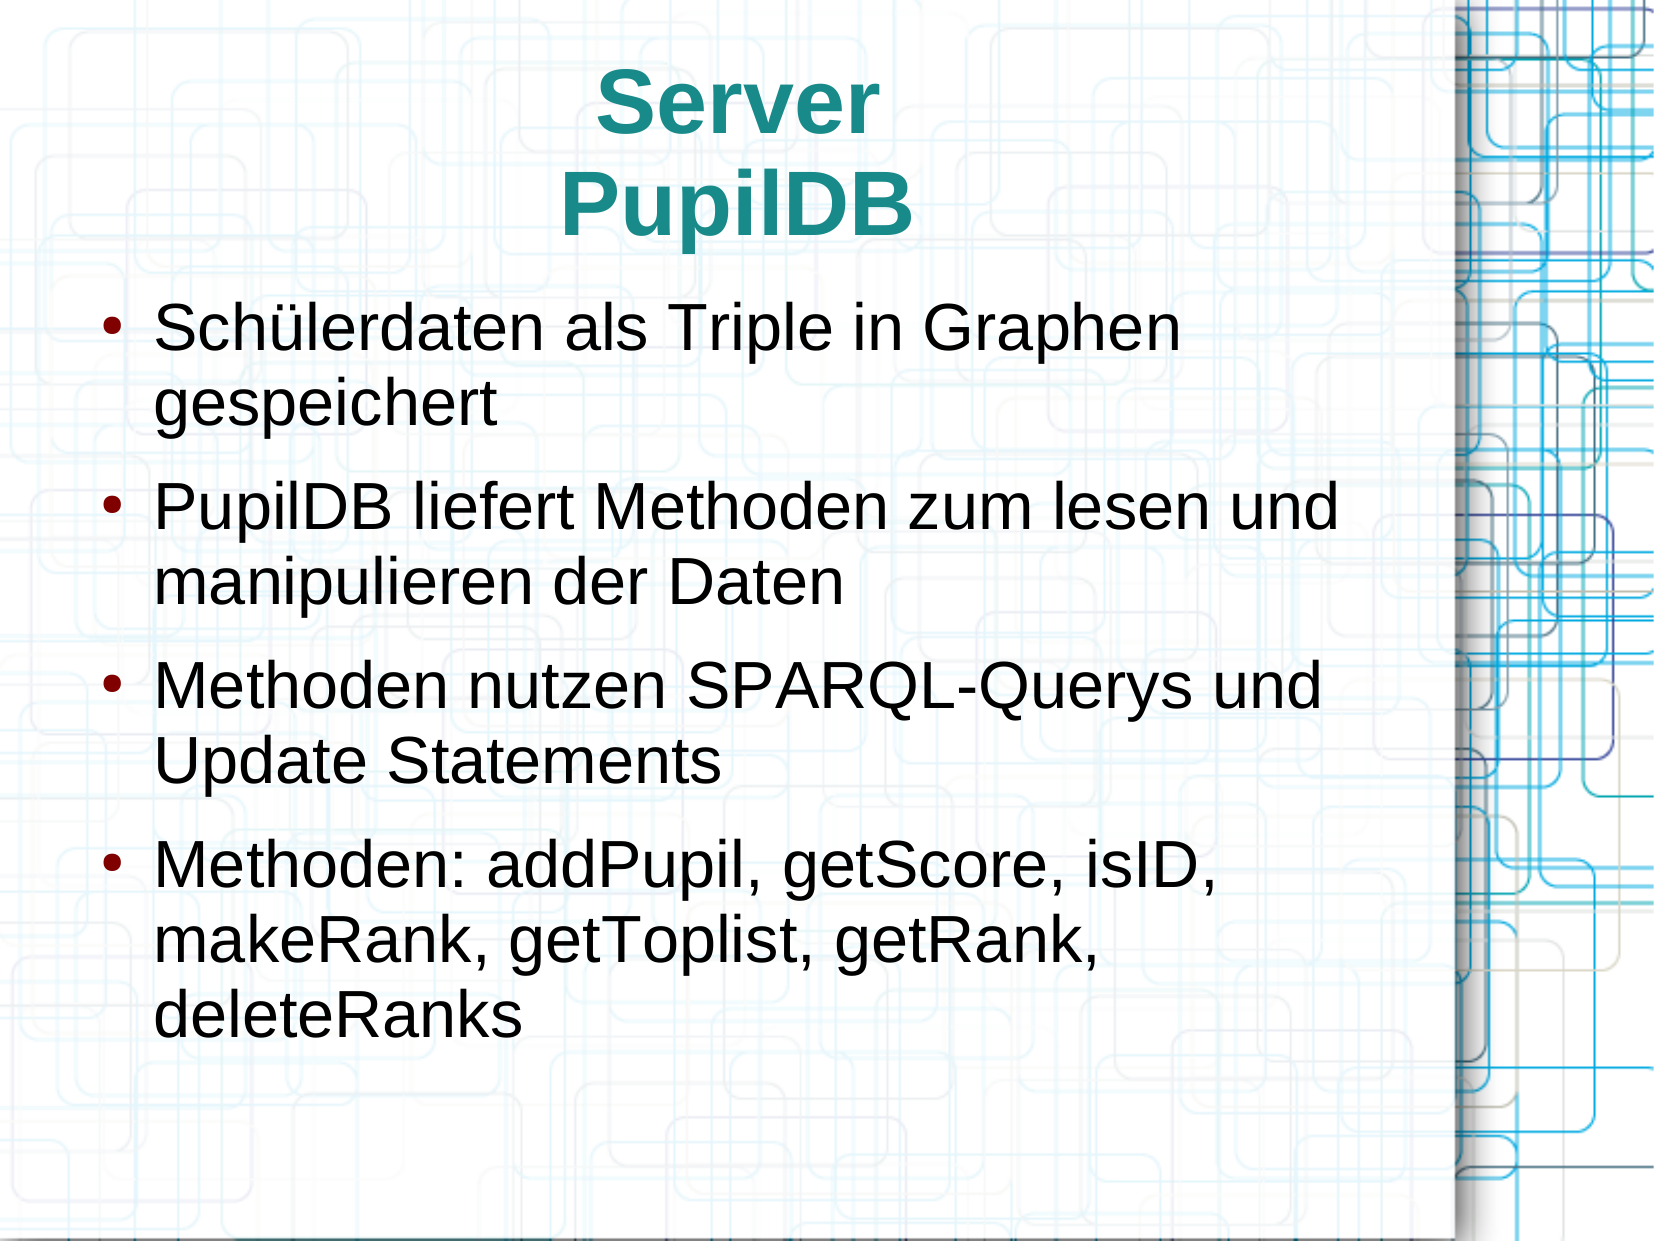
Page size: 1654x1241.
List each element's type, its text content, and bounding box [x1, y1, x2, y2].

list Schülerdaten als Triple in Graphen gespeichert PupilDB liefert Methoden zum lesen und manipulieren der Daten Methoden nutzen SPARQL-Querys und Update Statements Methoden: addPupil, getScore, isID, makeRank, getToplist, getRank, deleteRanks [82, 290, 1418, 1109]
picture [0, 0, 1654, 1241]
title Server PupilDB [59, 49, 1418, 257]
